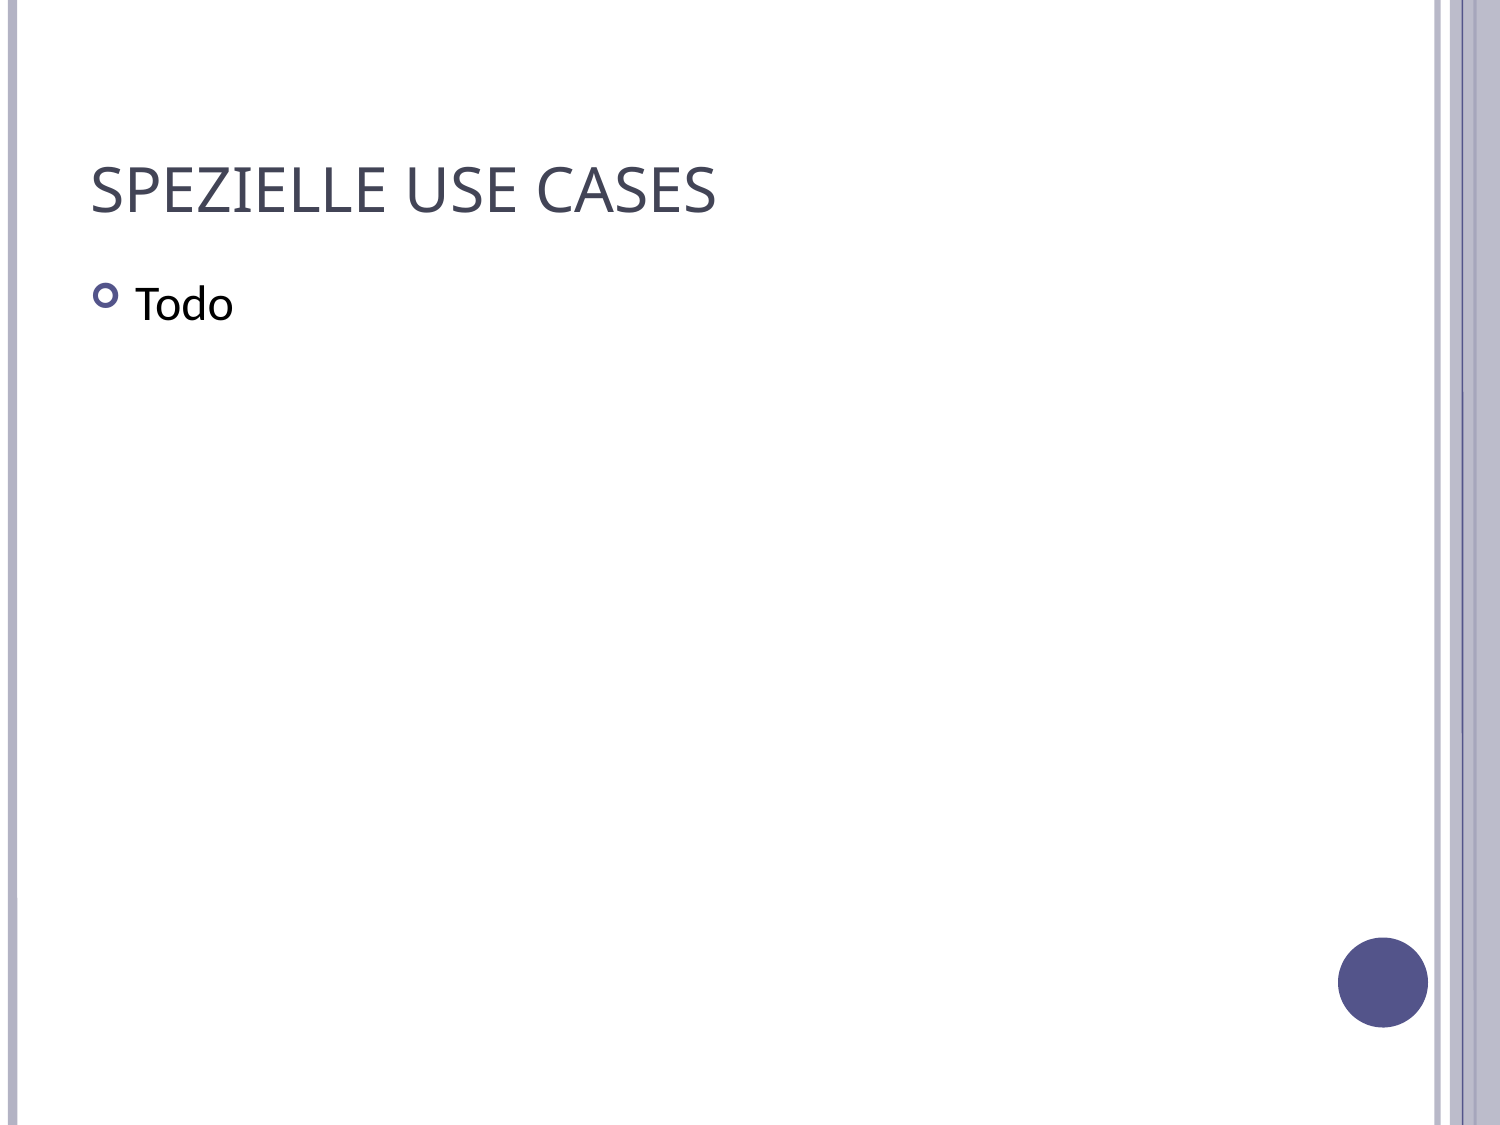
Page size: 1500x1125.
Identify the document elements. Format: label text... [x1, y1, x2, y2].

title Spezielle Use Cases [75, 45, 1300, 233]
list Todo [75, 262, 1300, 1062]
